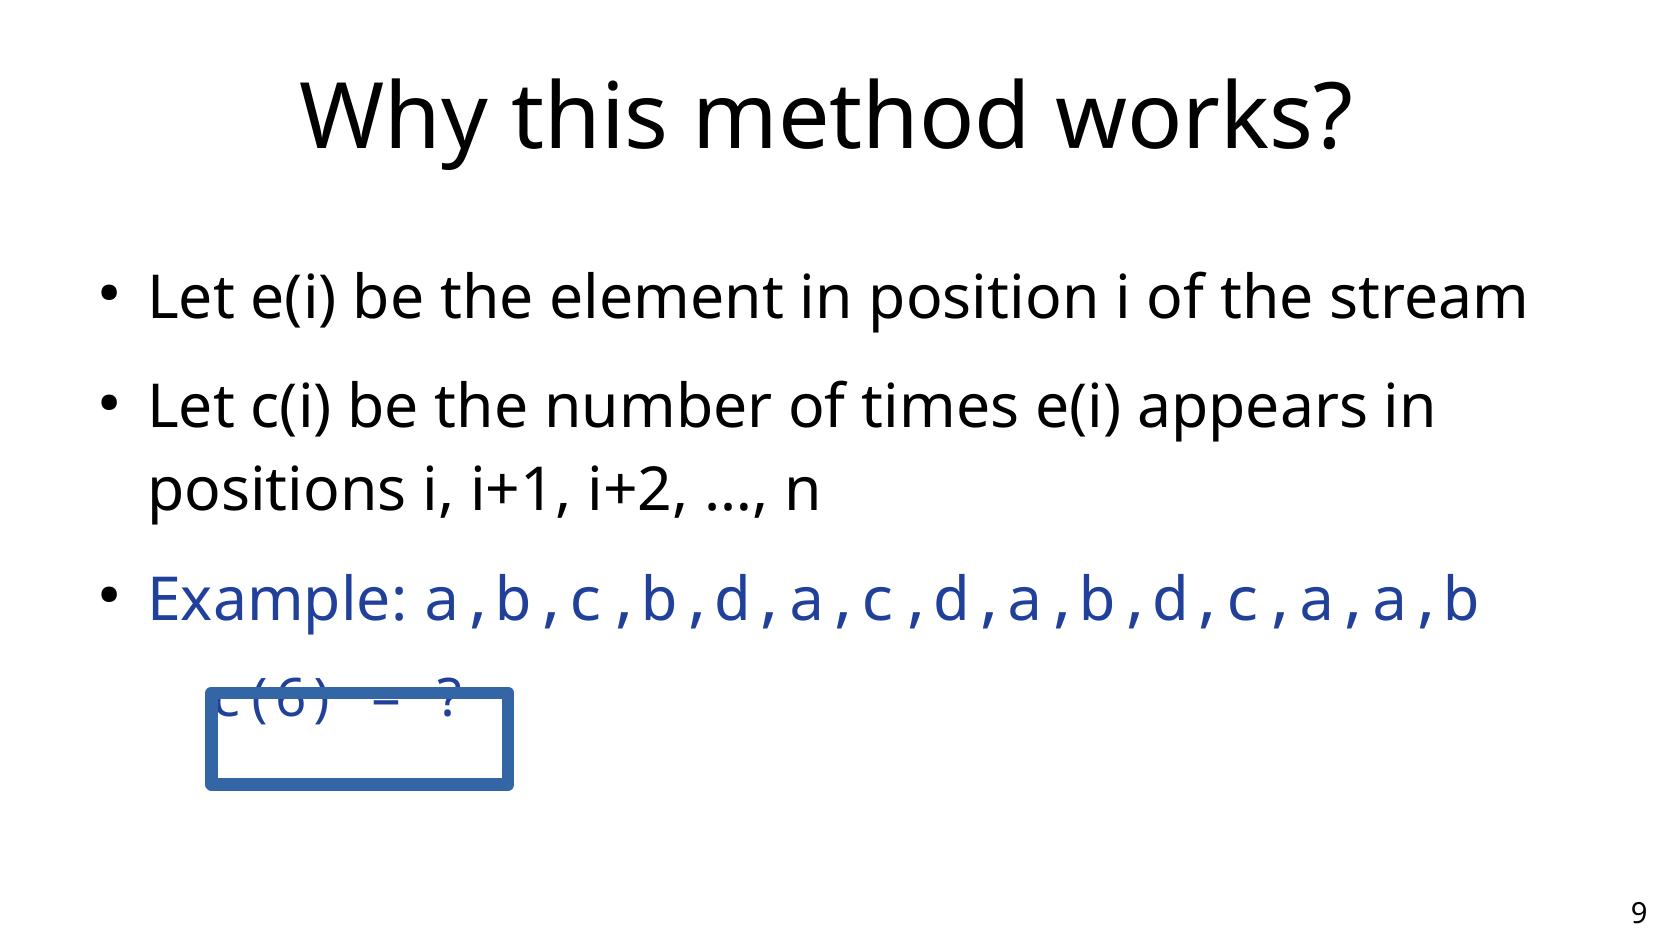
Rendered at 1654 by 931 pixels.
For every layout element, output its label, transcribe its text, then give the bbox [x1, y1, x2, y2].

title Why this method works? [82, 1, 1571, 226]
list Let e(i) be the element in position i of the stream Let c(i) be the number of times e(i) appears in positions i, i+1, i+2, …, n Example: a,b,c,b,d,a,c,d,a,b,d,c,a,a,b c(6) = ? [82, 253, 1571, 793]
